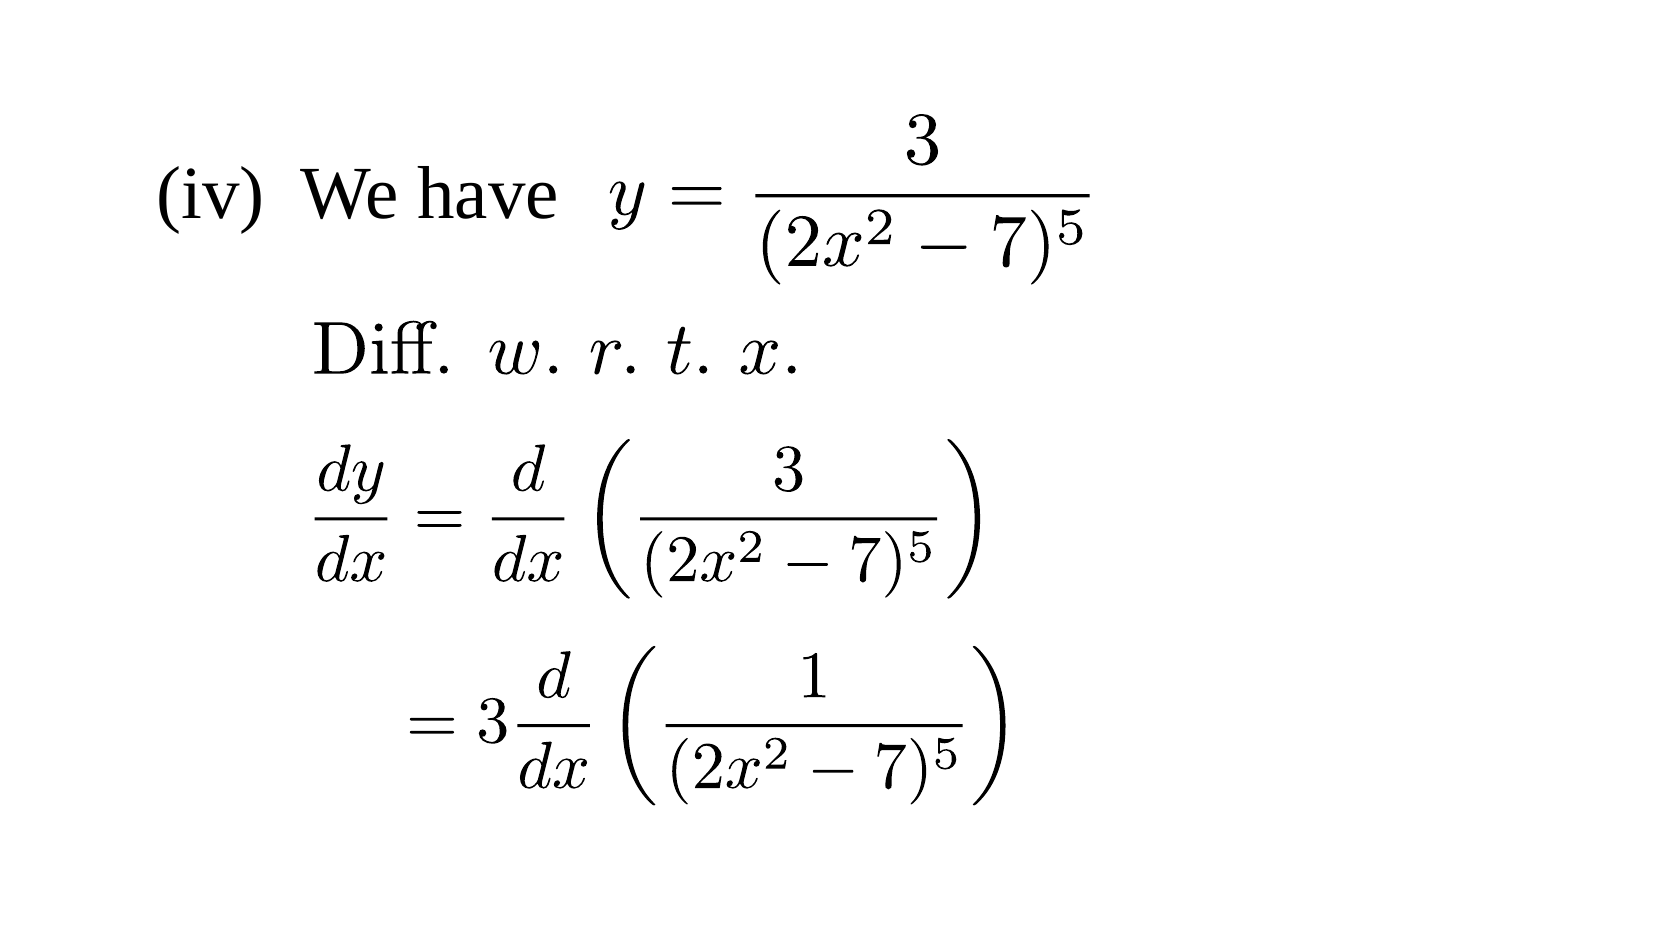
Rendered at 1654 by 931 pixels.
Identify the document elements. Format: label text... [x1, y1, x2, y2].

title (iv) We have [82, 37, 1571, 817]
text_box [314, 320, 796, 375]
text_box [314, 439, 981, 599]
text_box [609, 114, 1090, 285]
text_box [409, 645, 1006, 806]
